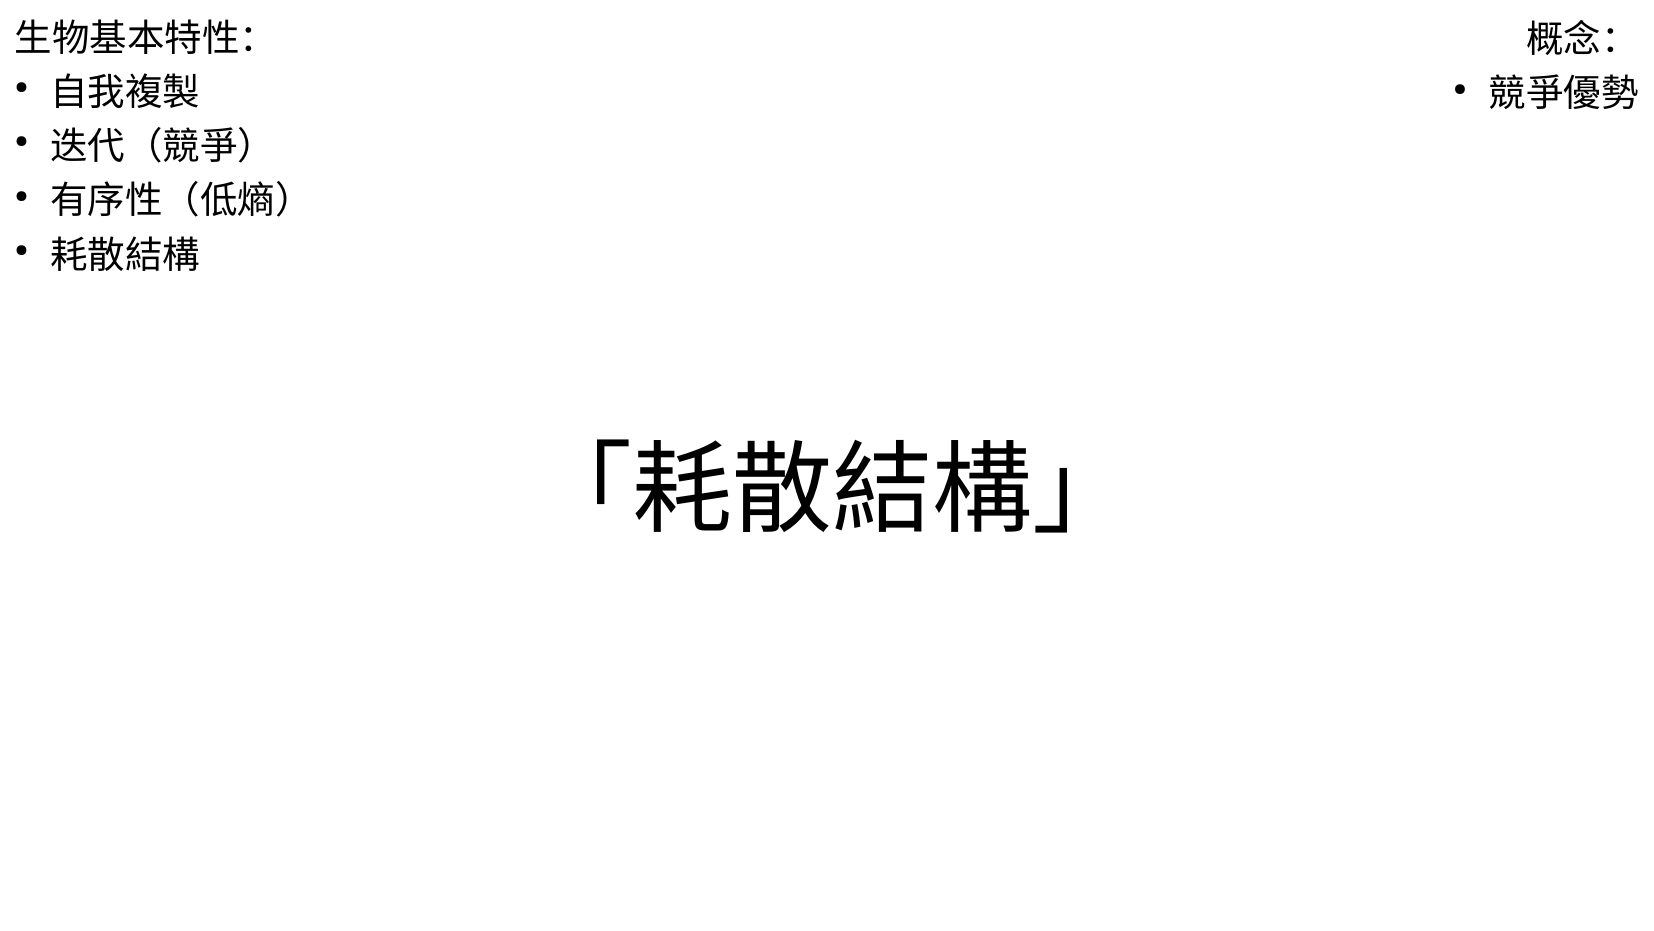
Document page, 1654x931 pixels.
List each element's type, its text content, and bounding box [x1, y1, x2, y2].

text_box 概念： 競爭優勢 [1263, 1, 1654, 166]
text_box 生物基本特性： 自我複製 迭代（競爭） 有序性（低熵） 耗散結構 [0, 0, 391, 263]
text_box 「耗散結構」 [390, 401, 1276, 571]
